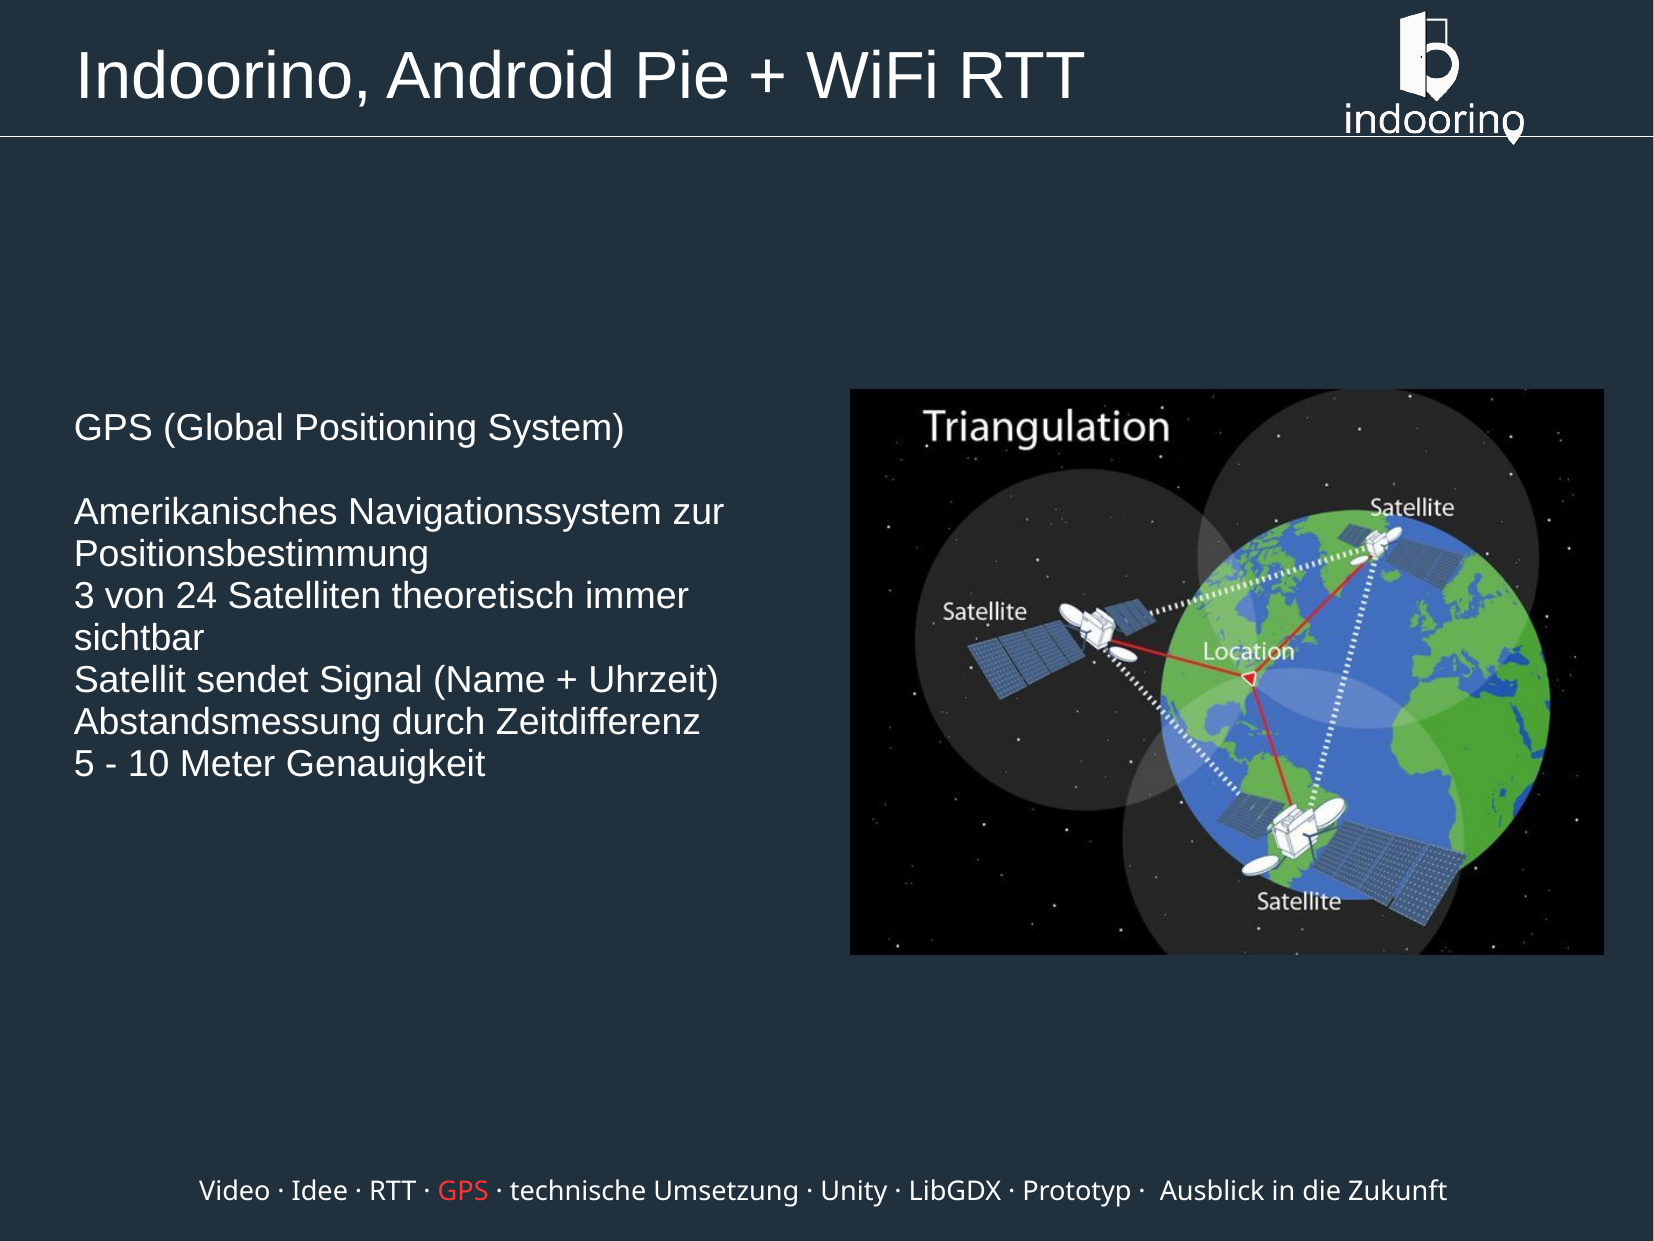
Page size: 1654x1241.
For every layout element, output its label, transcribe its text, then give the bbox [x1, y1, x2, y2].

picture [0, 0, 1654, 1241]
text_box Indoorino, Android Pie + WiFi RTT [0, 23, 1252, 127]
text_box Video · Idee · RTT · GPS · technische Umsetzung · Unity · LibGDX · Prototyp · Ausblick in die Zukunft [106, 1174, 1547, 1205]
text_box GPS (Global Positioning System) Amerikanisches Navigationssystem zur Positionsbestimmung 3 von 24 Satelliten theoretisch immer sichtbar Satellit sendet Signal (Name + Uhrzeit) Abstandsmessung durch Zeitdifferenz 5 - 10 Meter Genauigkeit [59, 399, 815, 898]
